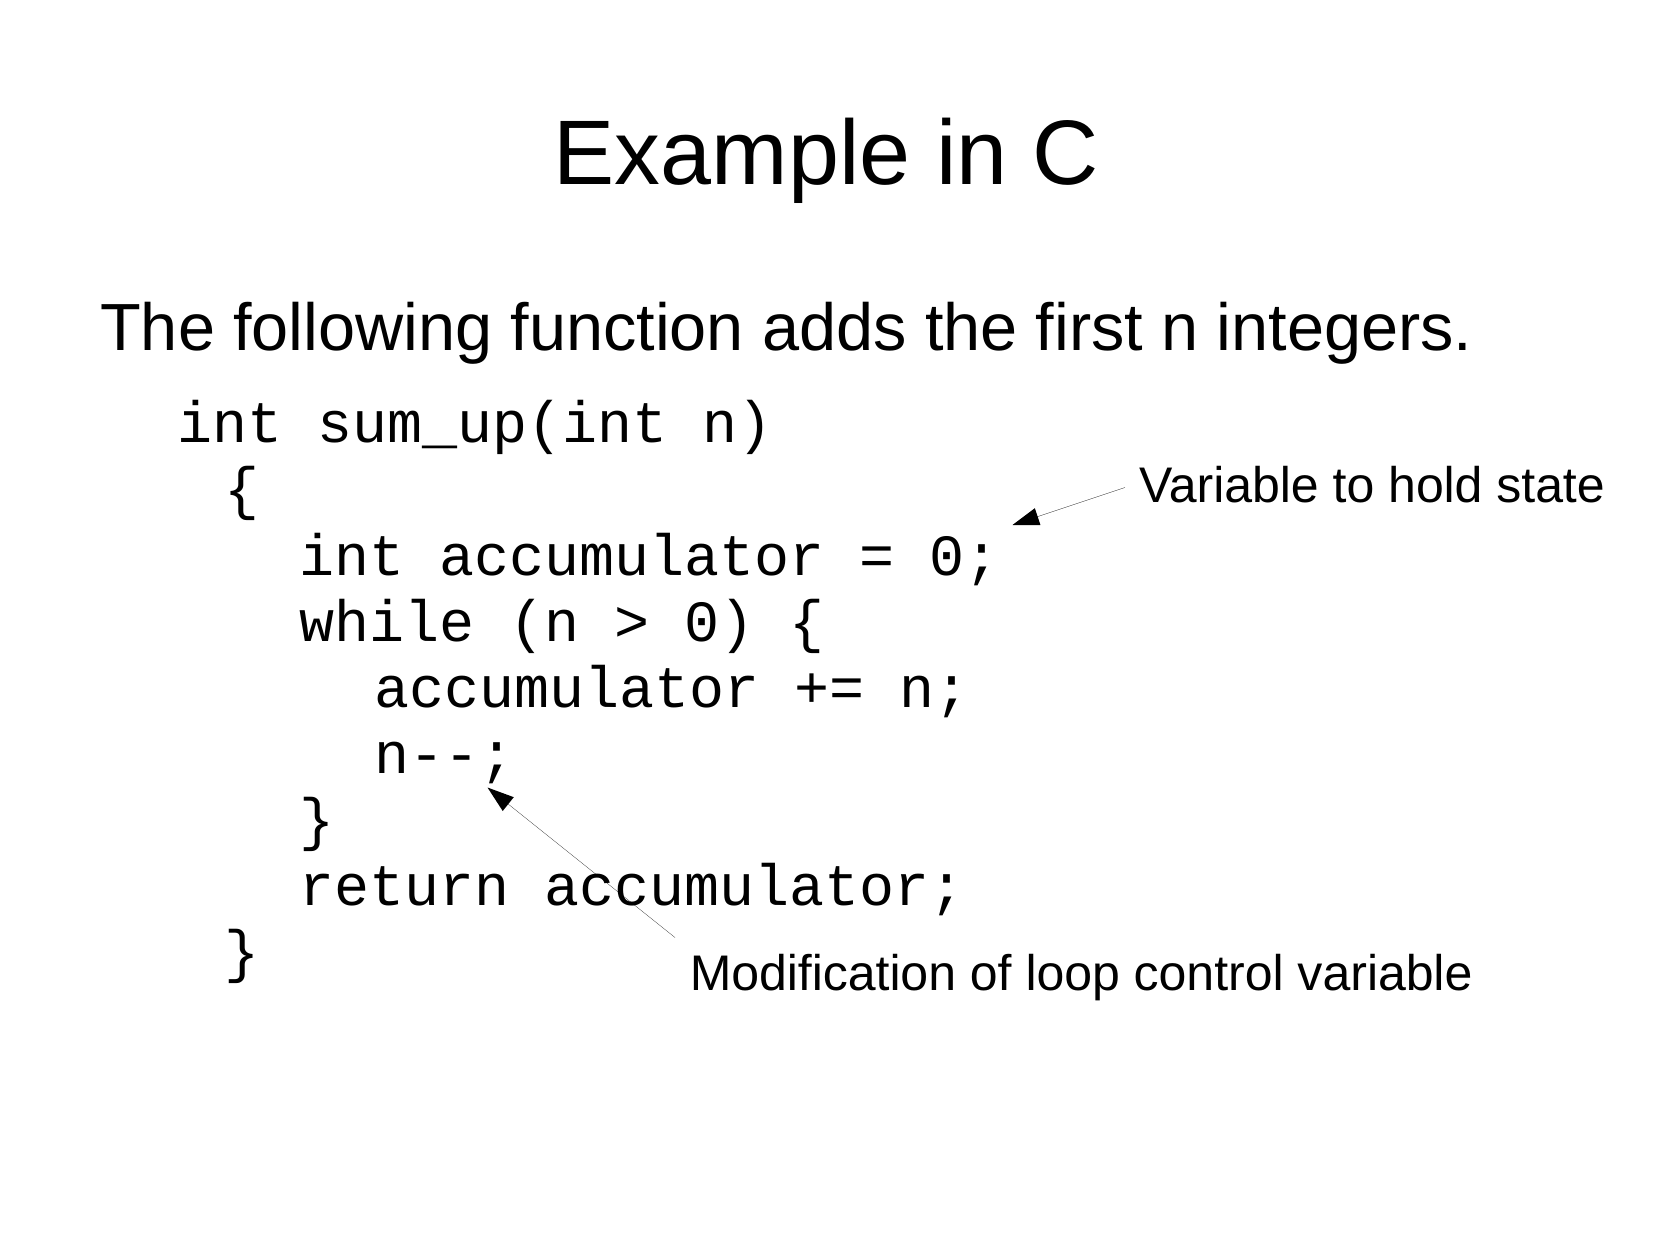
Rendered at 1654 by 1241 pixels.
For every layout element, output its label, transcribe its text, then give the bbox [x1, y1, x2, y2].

title Example in C [82, 56, 1571, 250]
text_box Variable to hold state [1124, 450, 1620, 521]
text_box Modification of loop control variable [675, 937, 1488, 1009]
list The following function adds the first n integers. int sum_up(int n) { int accumulator = 0; while (n > 0) { accumulator += n; n--; } return accumulator; } [82, 290, 1571, 1094]
